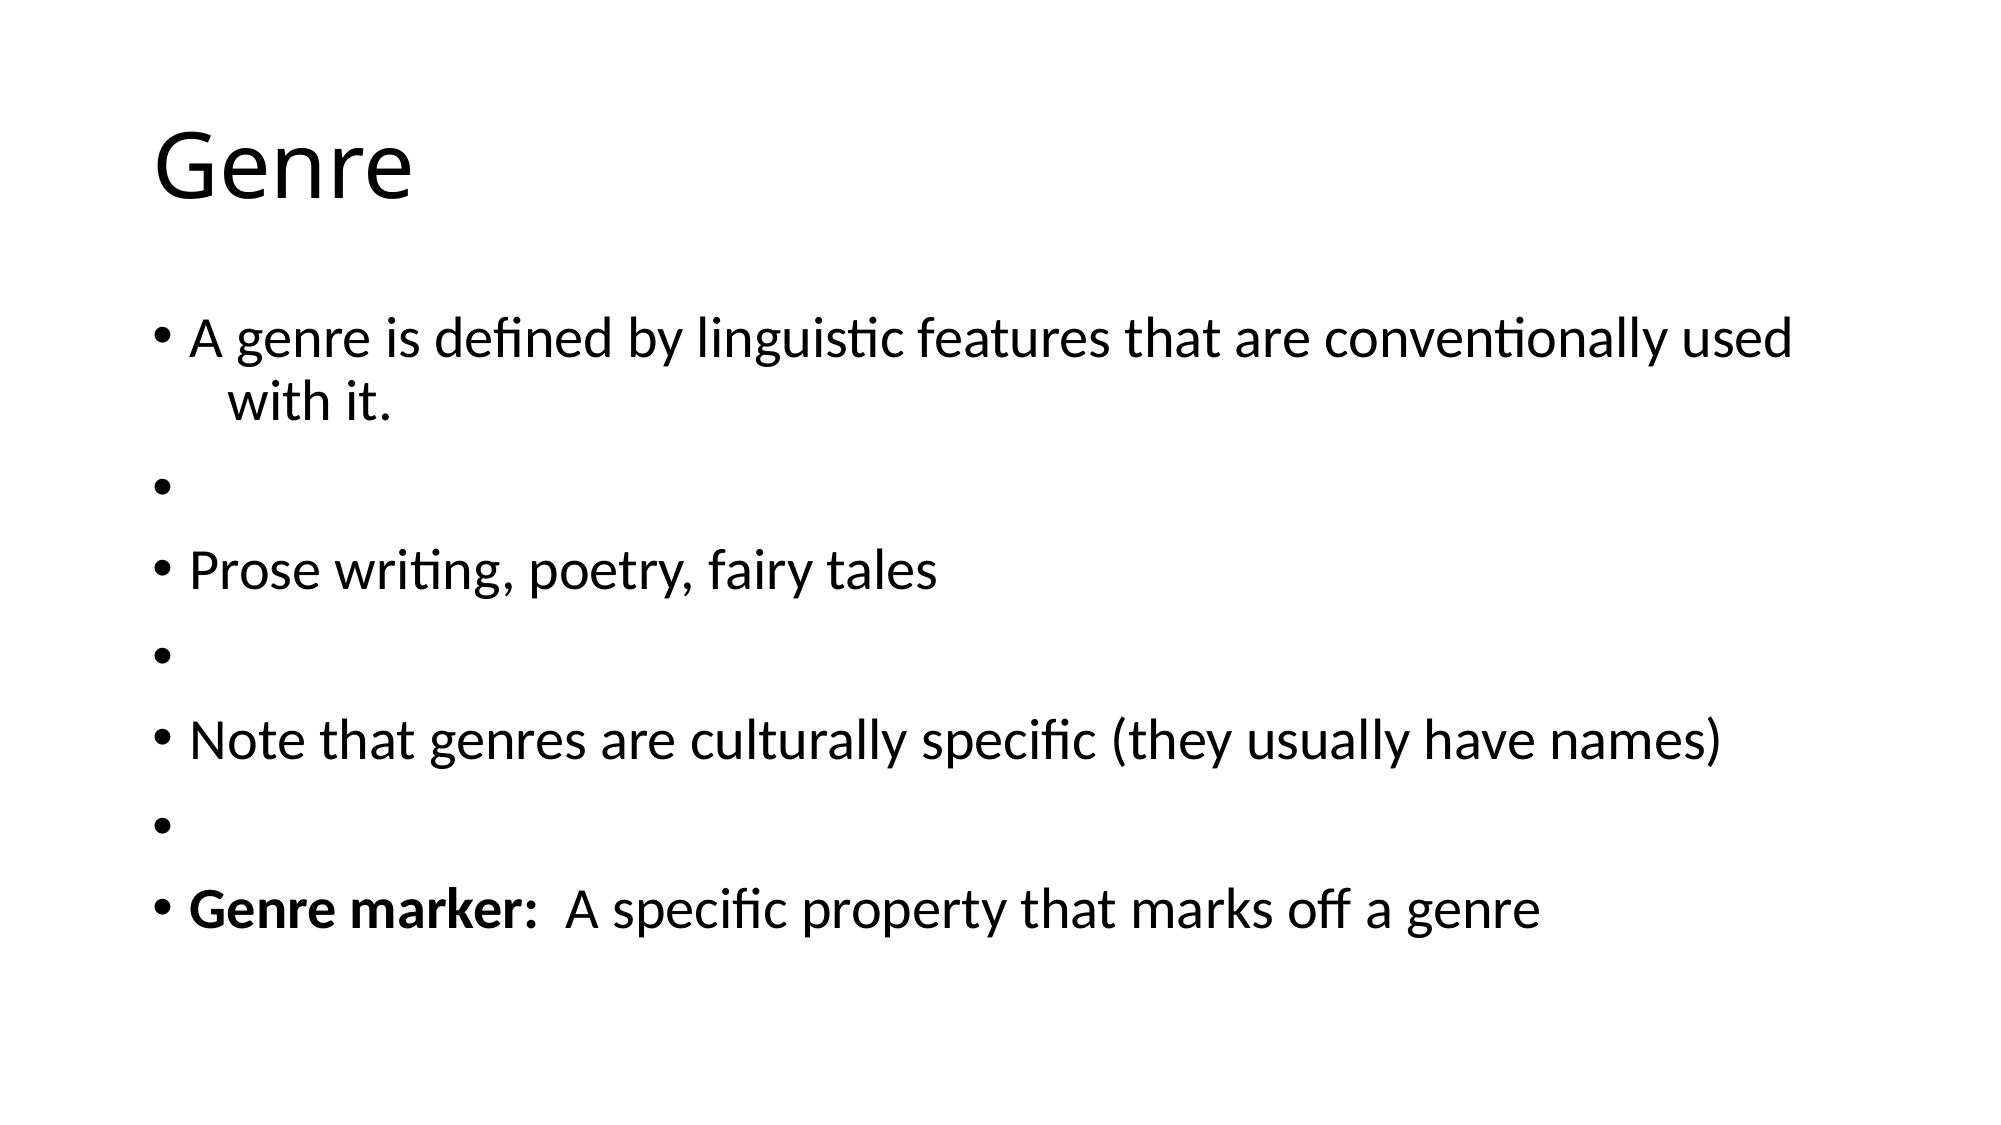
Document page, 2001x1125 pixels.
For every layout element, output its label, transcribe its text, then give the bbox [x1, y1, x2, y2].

title Genre [137, 59, 1863, 278]
list A genre is defined by linguistic features that are conventionally used with it. Prose writing, poetry, fairy tales Note that genres are culturally specific (they usually have names) Genre marker: A specific property that marks off a genre [137, 299, 1863, 1014]
